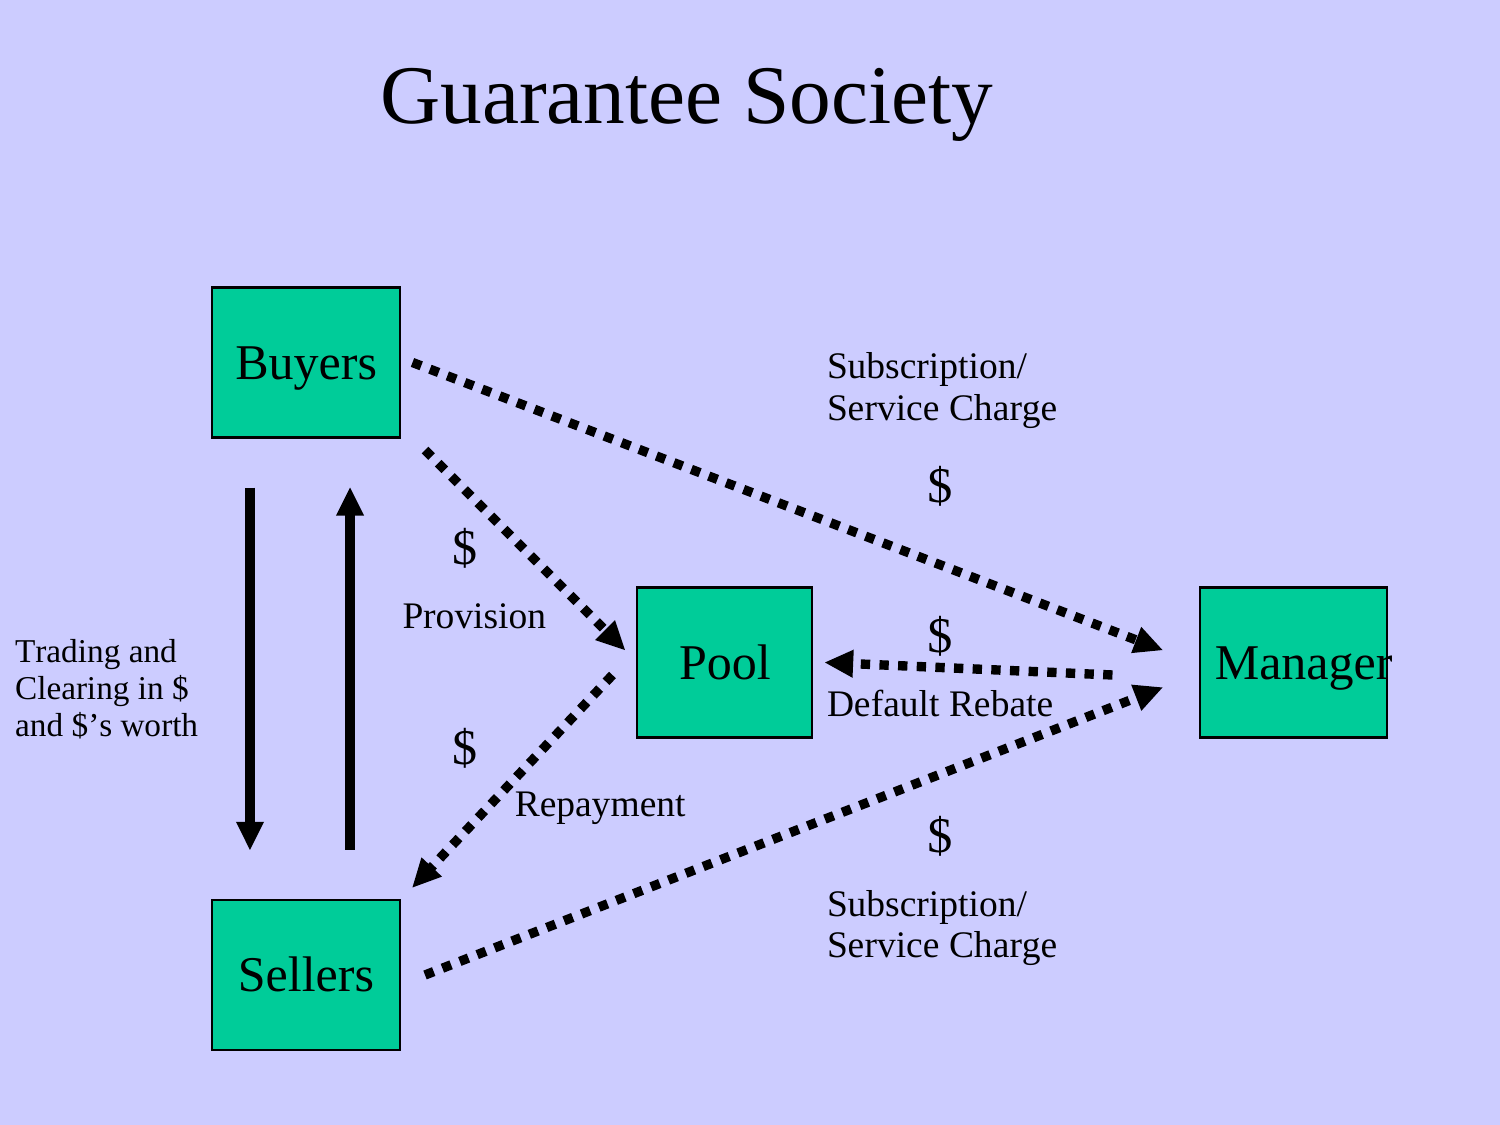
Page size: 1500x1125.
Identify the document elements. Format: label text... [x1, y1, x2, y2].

text_box Pool [637, 587, 813, 738]
text_box $ [437, 712, 510, 784]
text_box Sellers [212, 900, 400, 1051]
text_box Provision [387, 587, 562, 645]
text_box $ [912, 799, 985, 871]
text_box $ [437, 512, 510, 584]
text_box $ [912, 449, 985, 521]
text_box Buyers [212, 287, 400, 438]
text_box Subscription/ Service Charge [812, 874, 1073, 974]
title Guarantee Society [74, 37, 1300, 154]
text_box $ [912, 599, 985, 671]
text_box Subscription/ Service Charge [812, 337, 1073, 436]
text_box Trading and Clearing in $ and $’s worth [0, 624, 214, 752]
text_box Default Rebate [812, 675, 1069, 732]
text_box Manager [1199, 587, 1388, 738]
text_box Repayment [500, 774, 726, 832]
